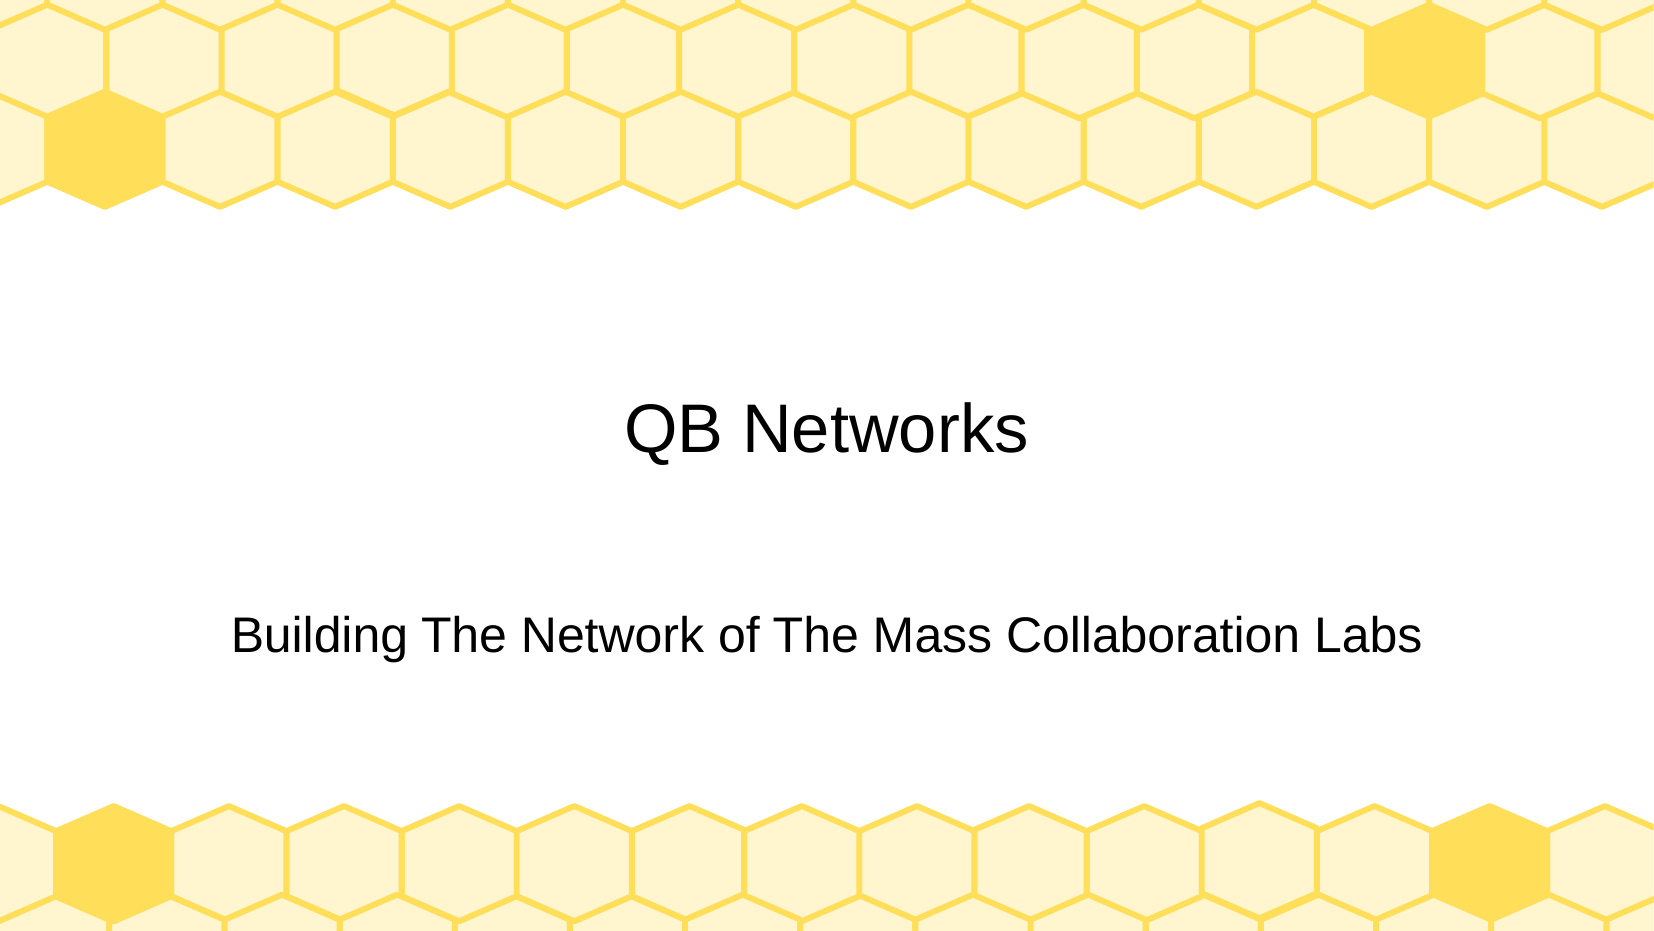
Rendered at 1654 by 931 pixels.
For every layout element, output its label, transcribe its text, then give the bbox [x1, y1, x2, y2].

title QB Networks [88, 324, 1565, 532]
subtitle Building The Network of The Mass Collaboration Labs [88, 561, 1565, 709]
